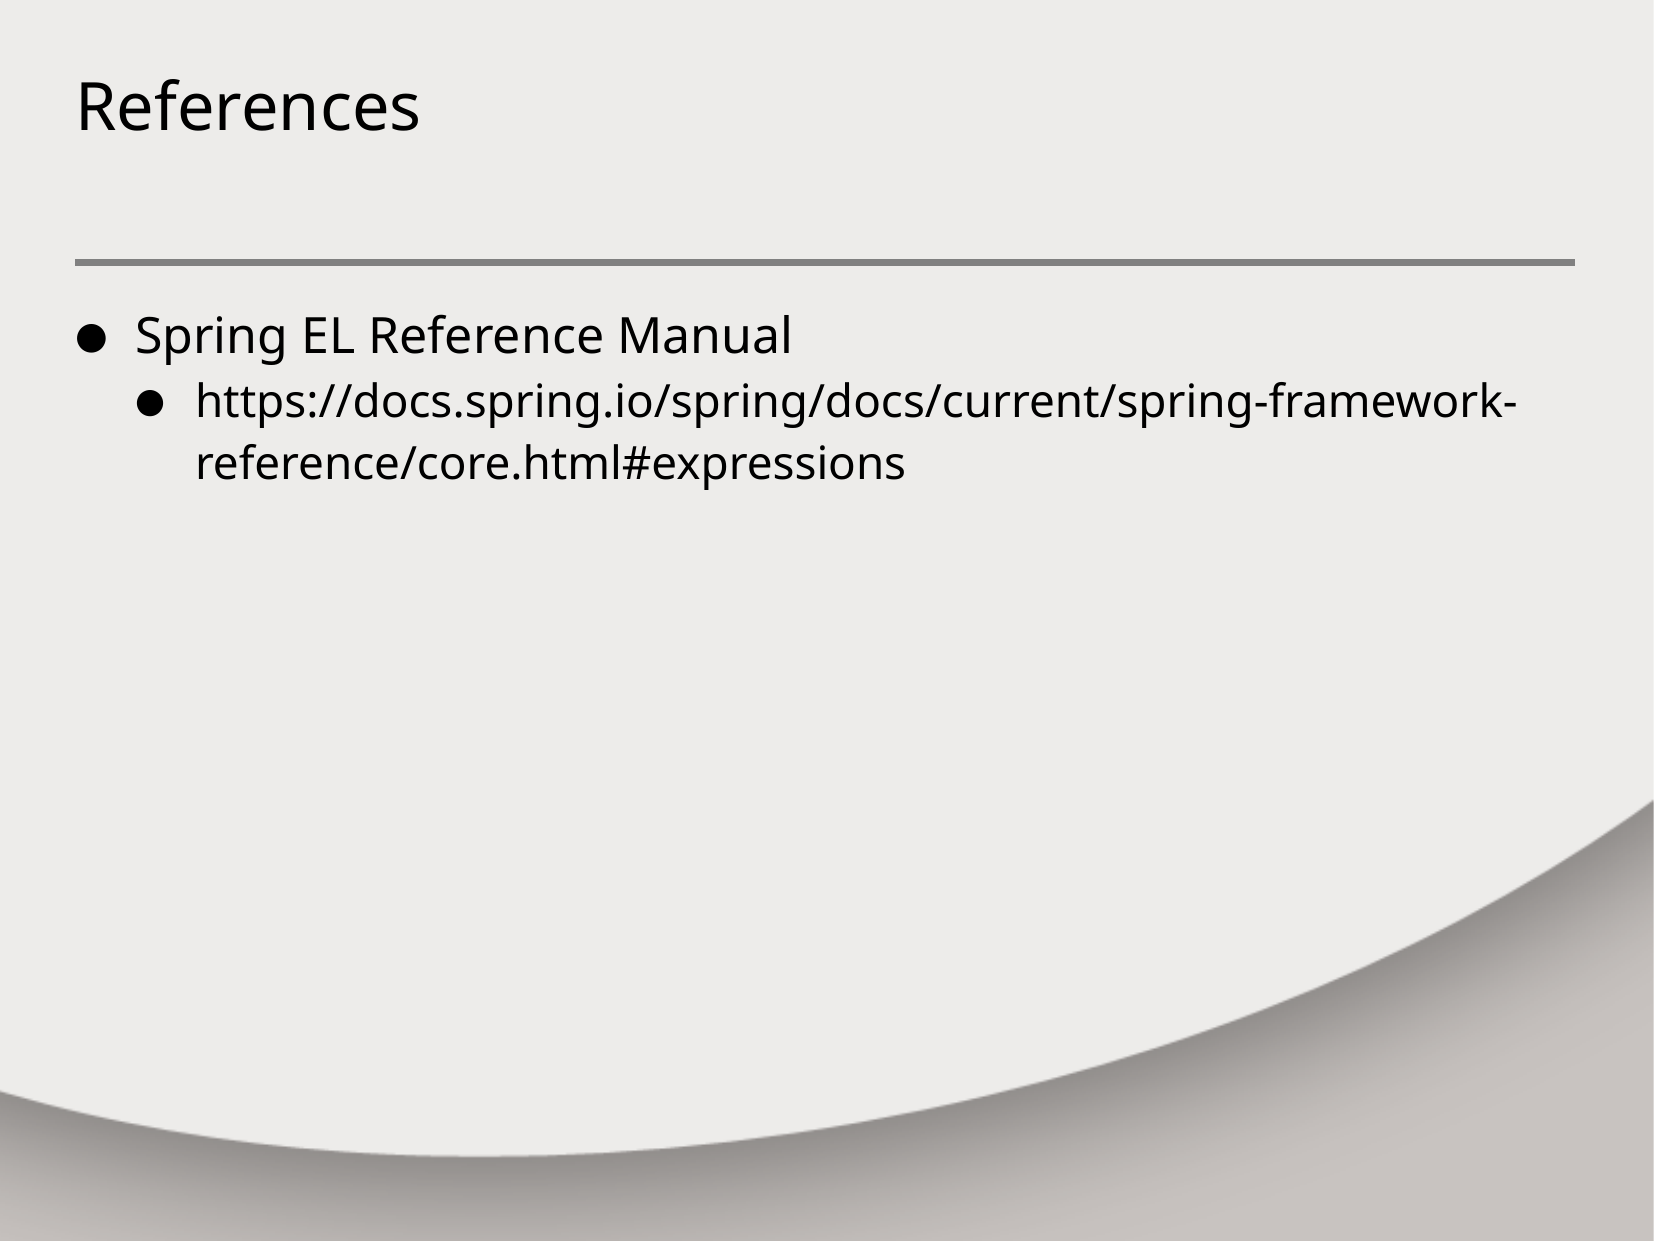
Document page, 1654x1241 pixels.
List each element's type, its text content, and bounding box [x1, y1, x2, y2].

list Spring EL Reference Manual https://docs.spring.io/spring/docs/current/spring-framework-reference/core.html#expressions [75, 300, 1576, 1163]
picture [0, 0, 1654, 1241]
title References [75, 75, 1576, 226]
